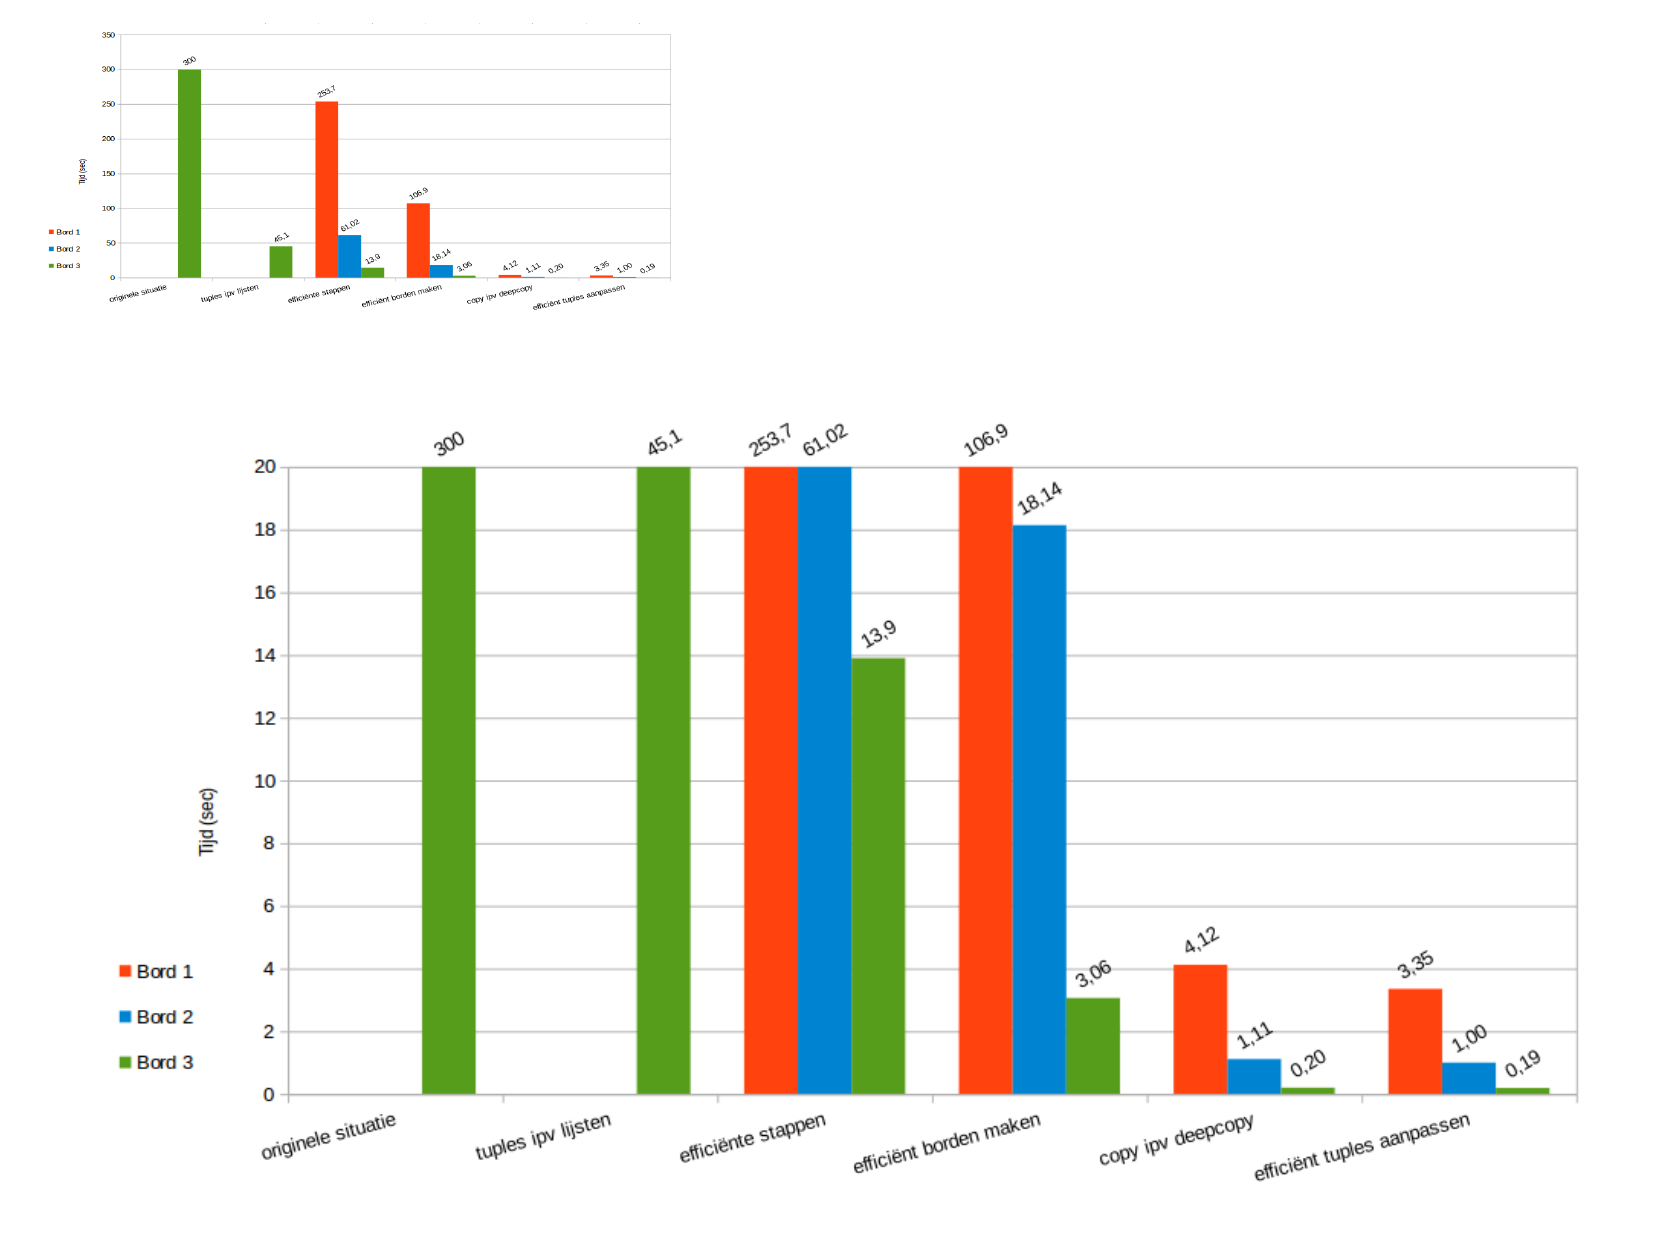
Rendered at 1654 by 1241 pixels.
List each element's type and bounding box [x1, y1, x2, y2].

picture [91, 413, 1583, 1217]
picture [35, 23, 674, 331]
